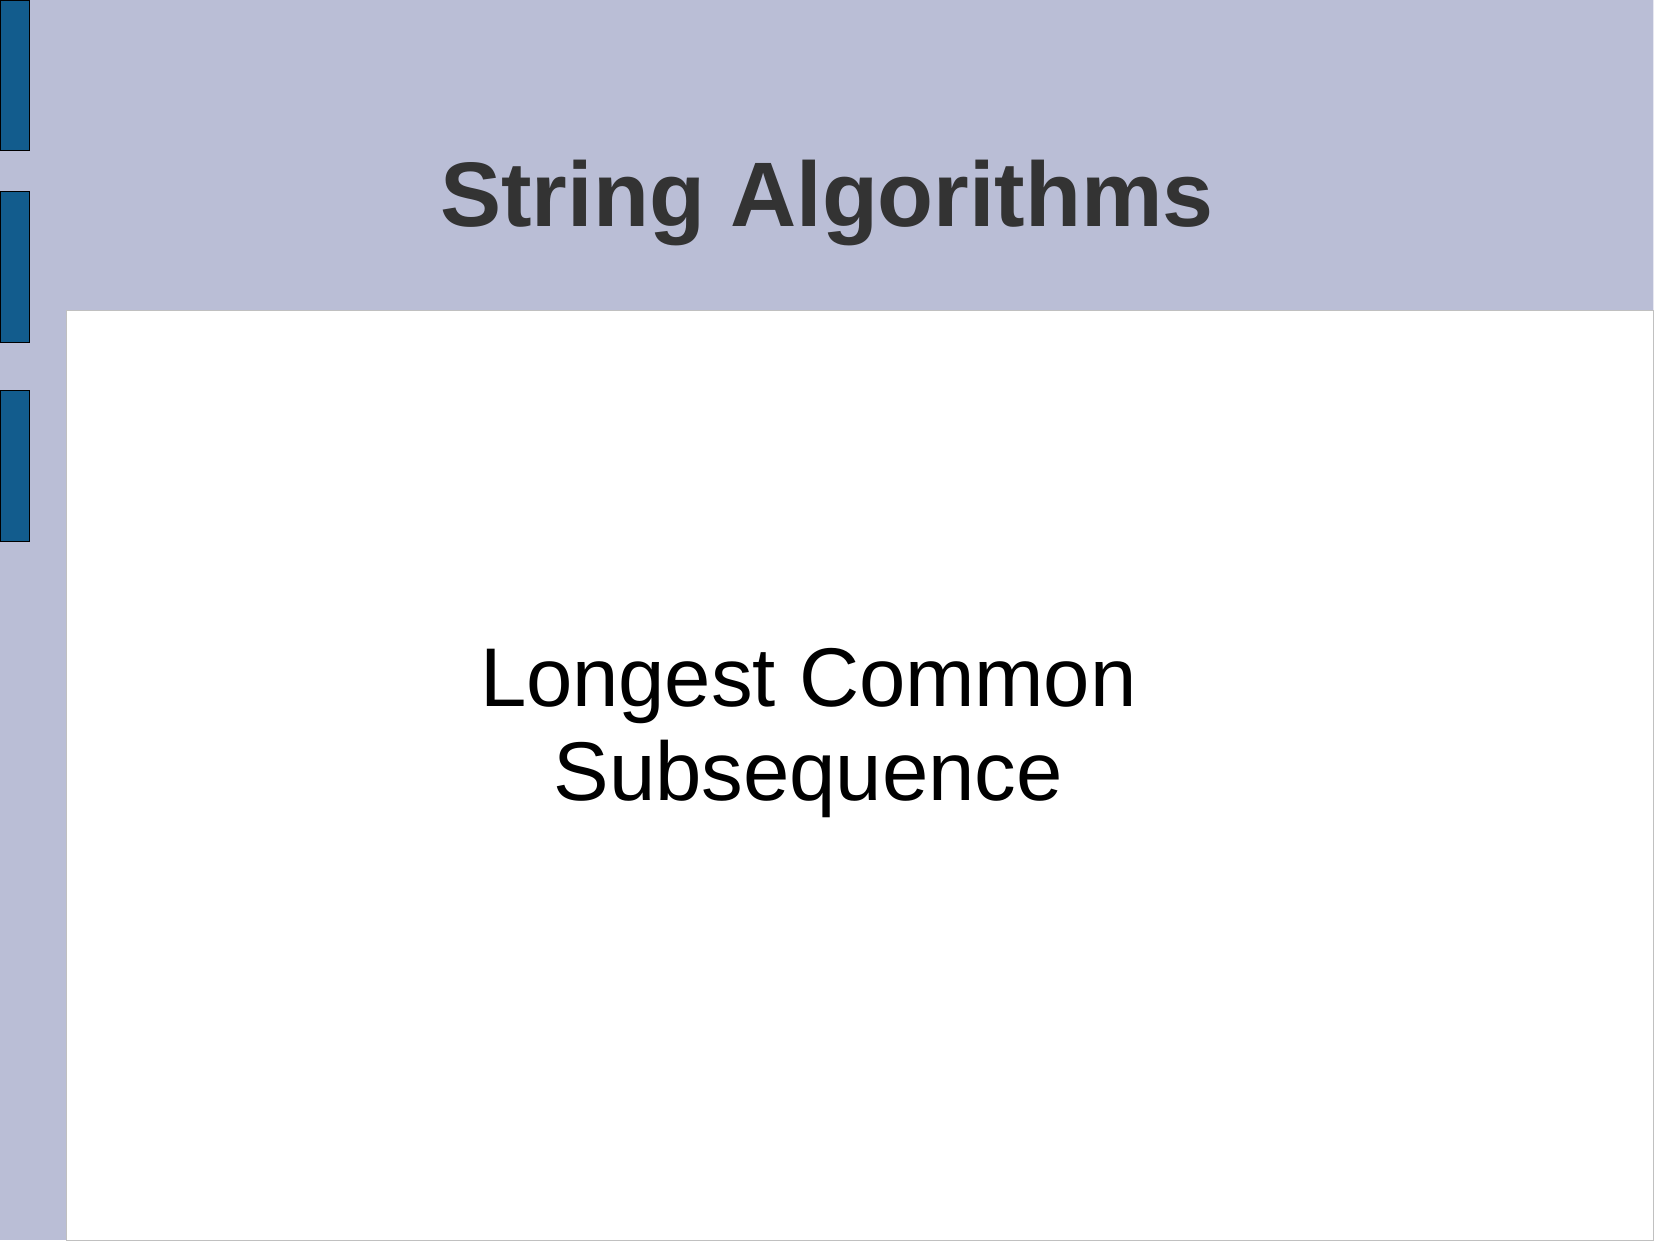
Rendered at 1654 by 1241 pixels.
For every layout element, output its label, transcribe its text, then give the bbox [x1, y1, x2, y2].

text_box Longest Common Subsequence [479, 631, 1138, 818]
title String Algorithms [121, 91, 1534, 299]
